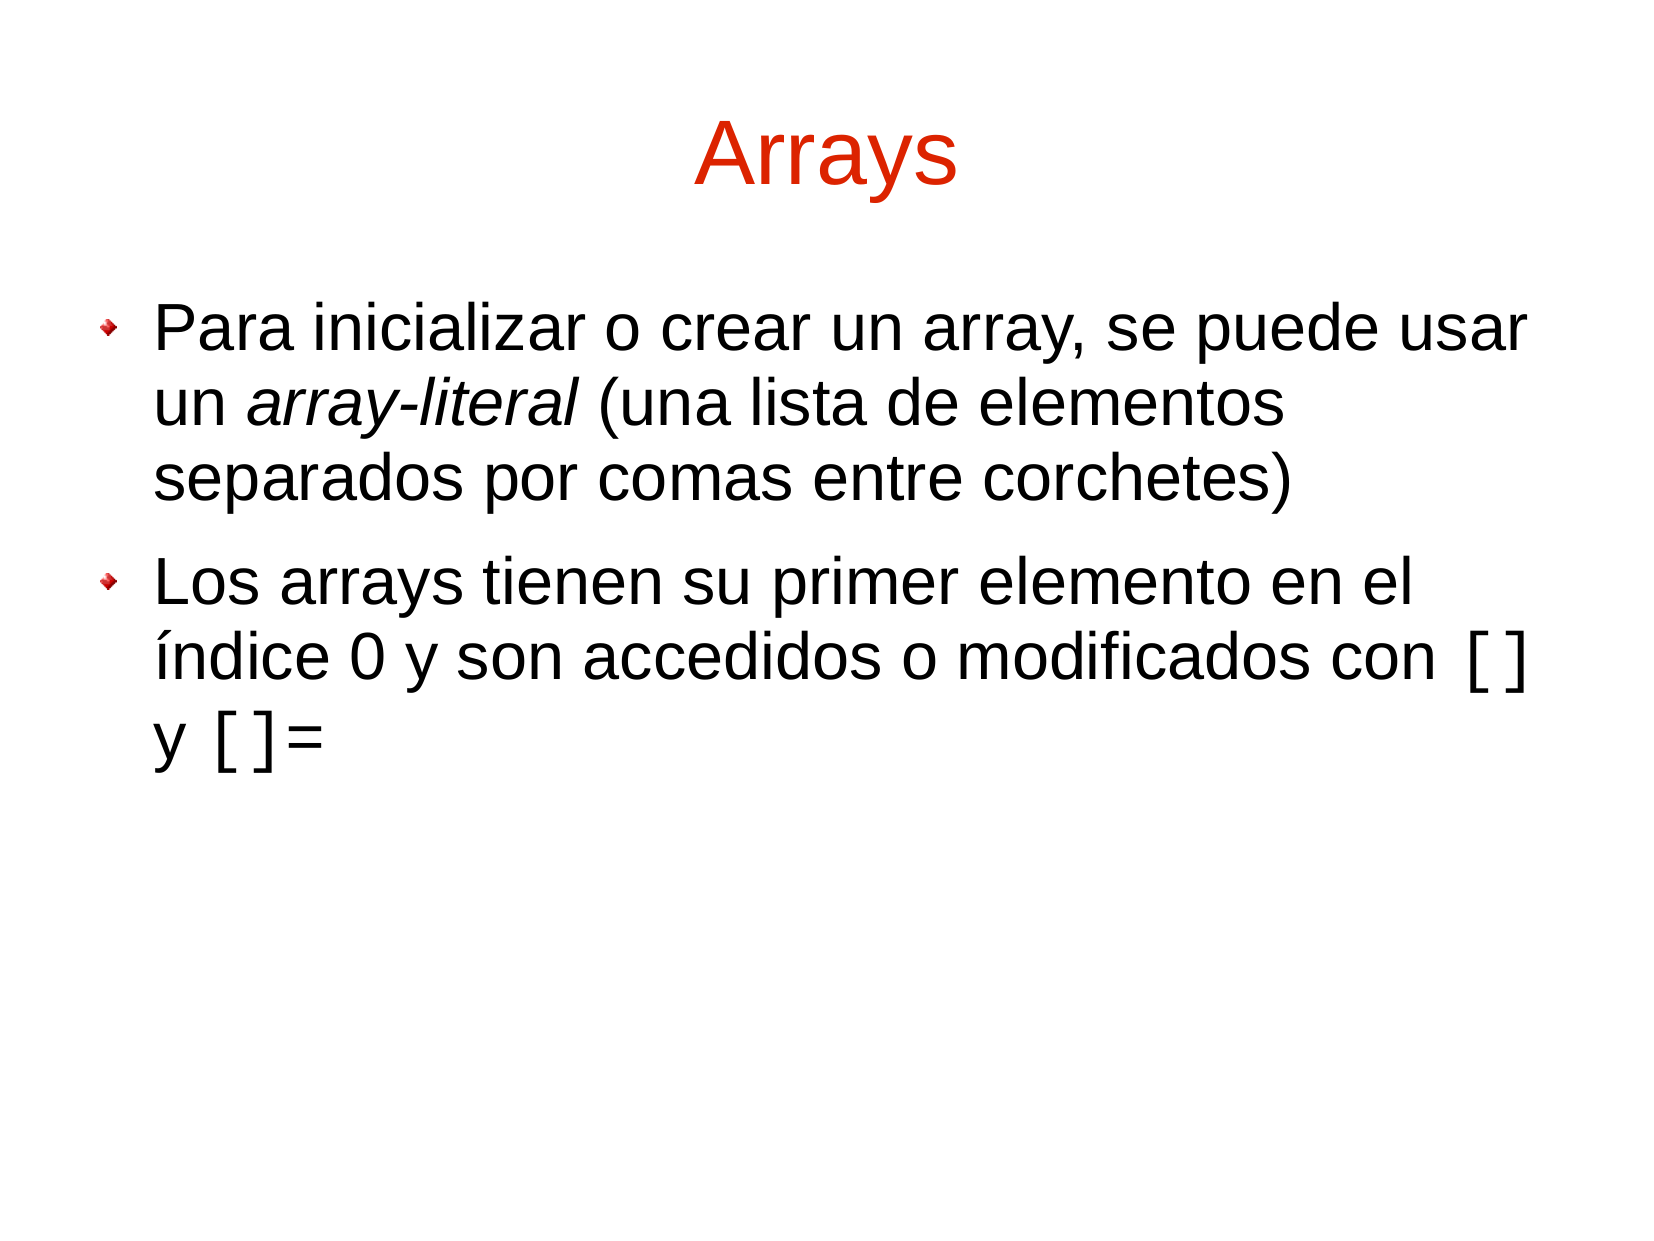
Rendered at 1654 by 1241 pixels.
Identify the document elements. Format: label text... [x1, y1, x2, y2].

title Arrays [82, 49, 1571, 257]
list Para inicializar o crear un array, se puede usar un array-literal (una lista de elementos separados por comas entre corchetes) Los arrays tienen su primer elemento en el índice 0 y son accedidos o modificados con [] y []= [82, 290, 1571, 1109]
